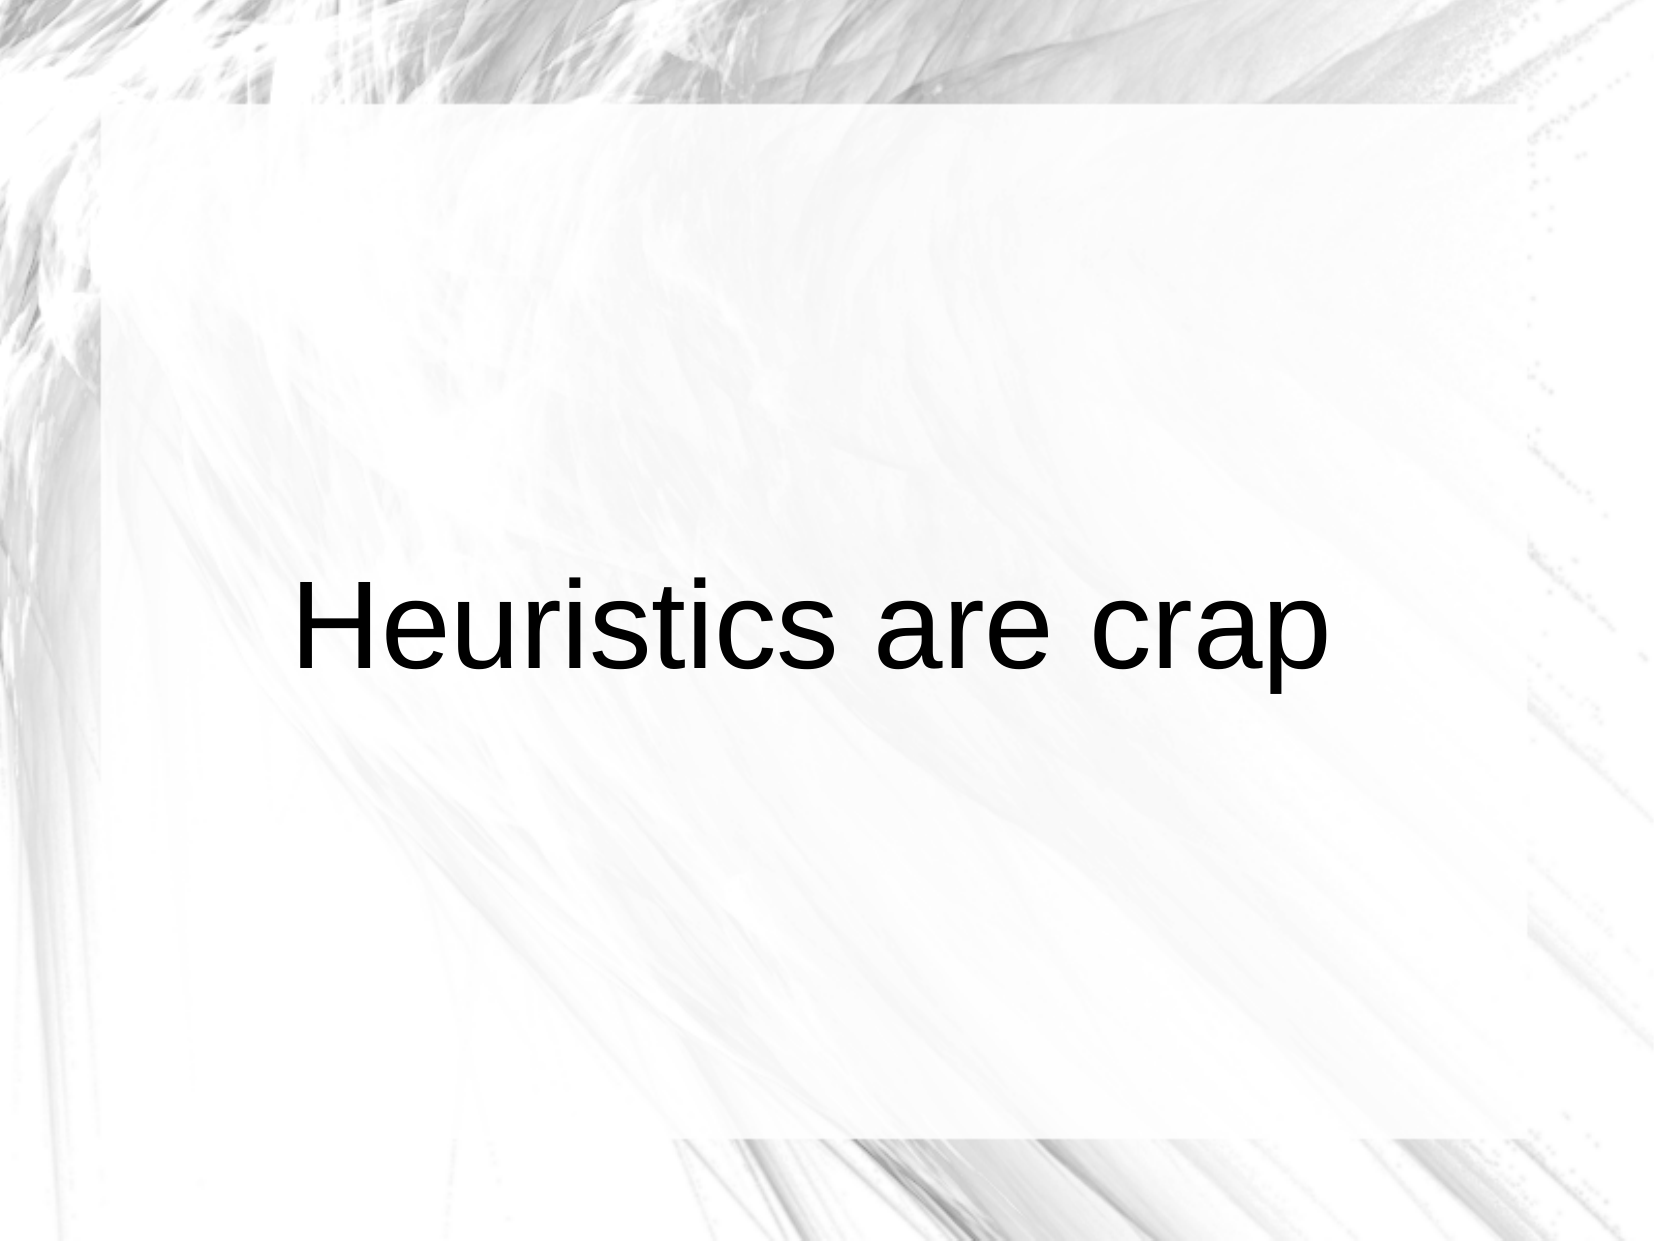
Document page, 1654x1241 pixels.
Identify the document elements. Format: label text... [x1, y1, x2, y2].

subtitle Heuristics are crap [118, 112, 1506, 1139]
picture [0, 0, 1654, 1241]
